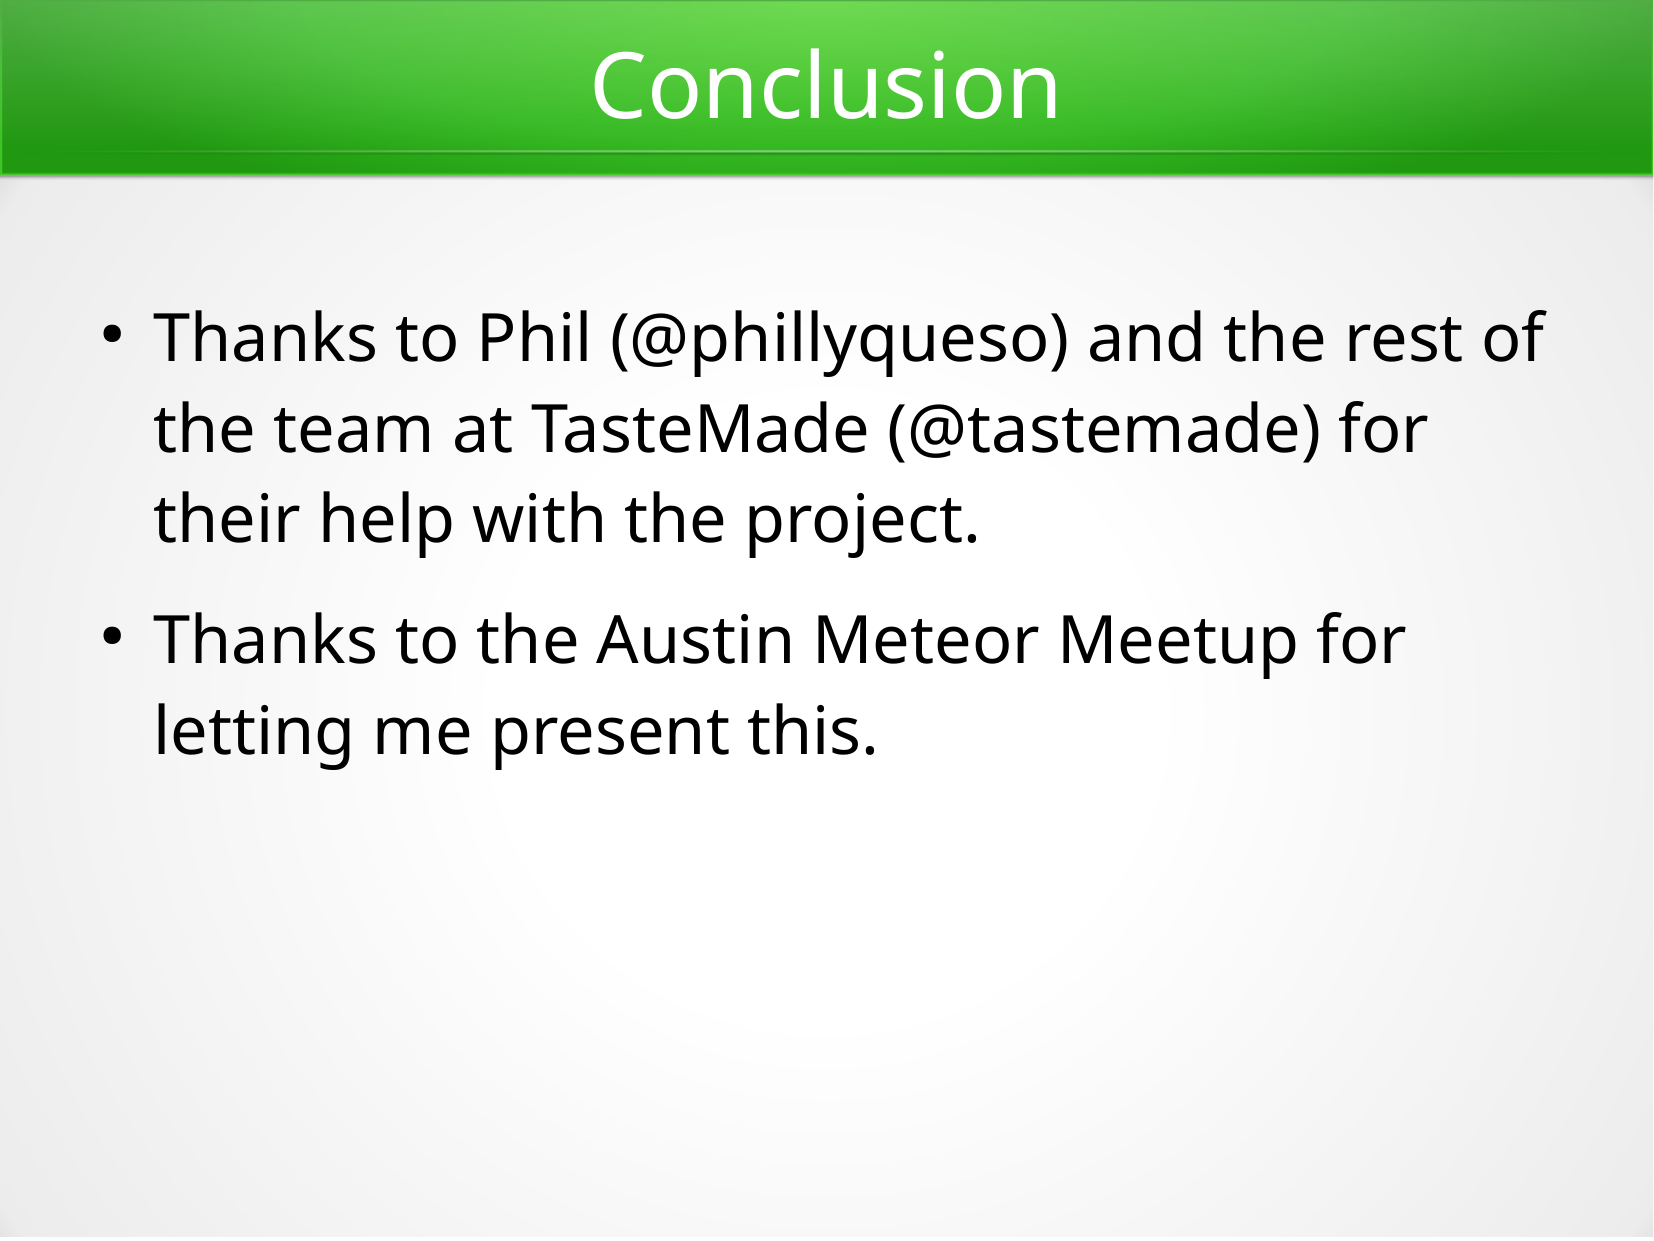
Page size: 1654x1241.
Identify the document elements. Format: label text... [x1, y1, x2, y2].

title Conclusion [82, 11, 1571, 154]
picture [0, 0, 1654, 1237]
list Thanks to Phil (@phillyqueso) and the rest of the team at TasteMade (@tastemade) for their help with the project. Thanks to the Austin Meteor Meetup for letting me present this. [82, 290, 1571, 1010]
